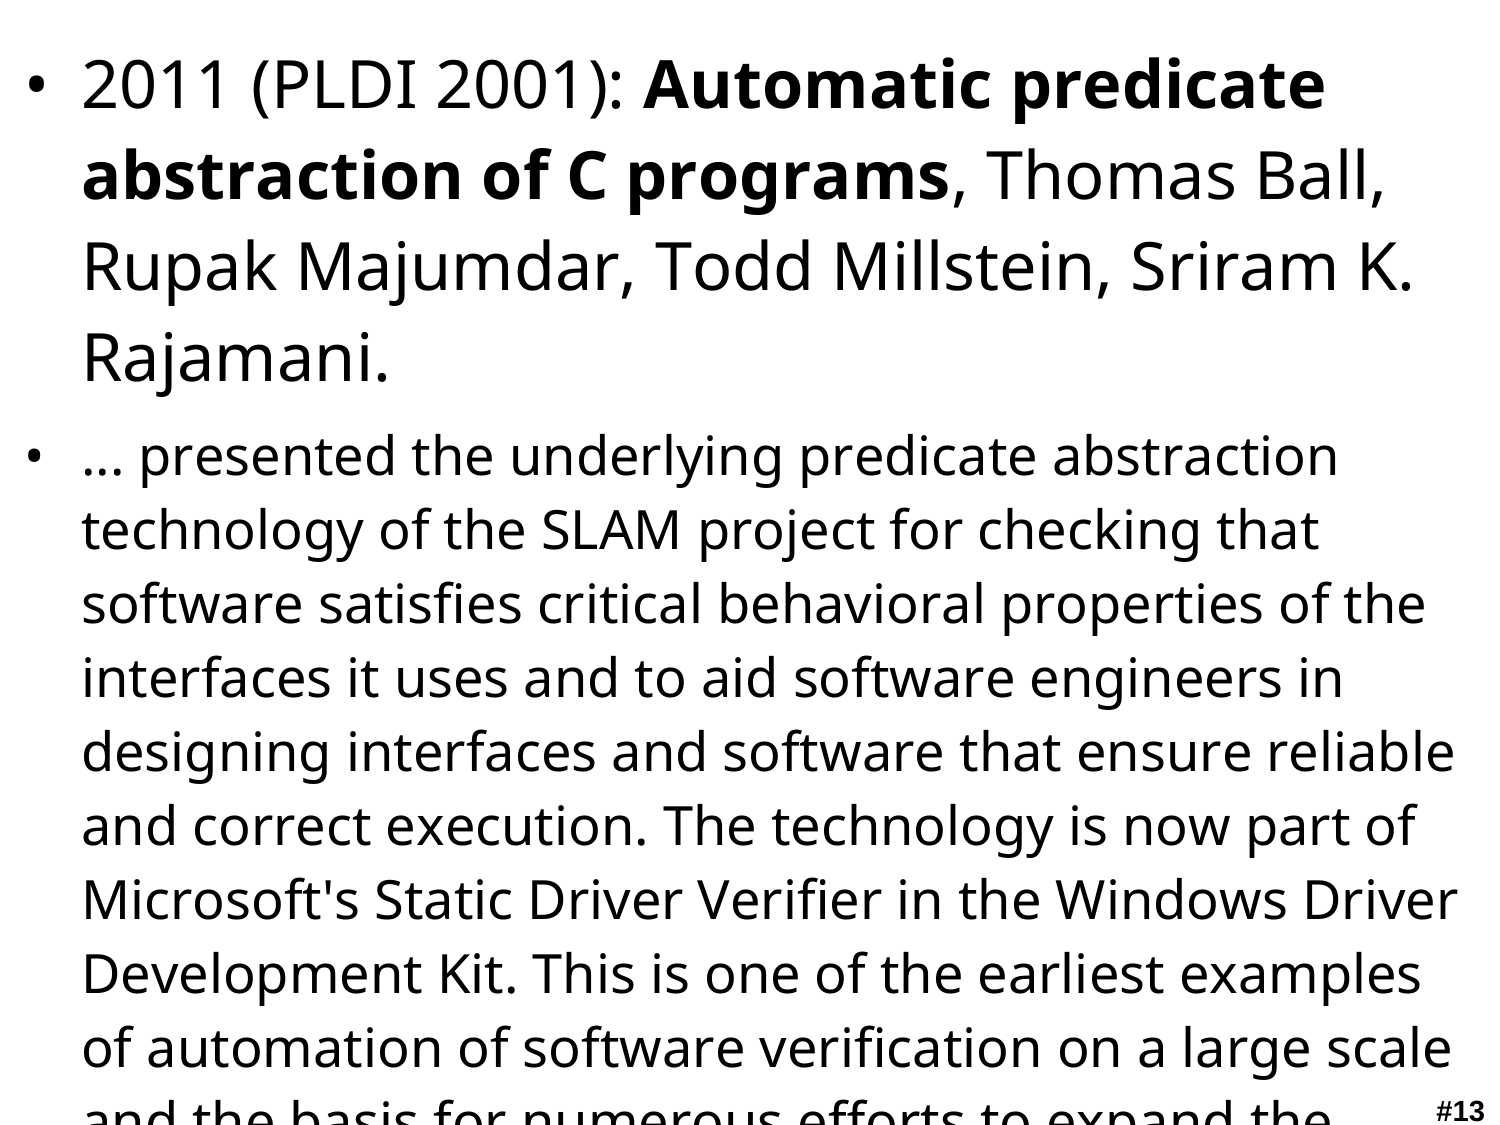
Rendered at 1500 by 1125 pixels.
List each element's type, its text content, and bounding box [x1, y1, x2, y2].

list 2011 (PLDI 2001): Automatic predicate abstraction of C programs, Thomas Ball, Rupak Majumdar, Todd Millstein, Sriram K. Rajamani. ... presented the underlying predicate abstraction technology of the SLAM project for checking that software satisfies critical behavioral properties of the interfaces it uses and to aid software engineers in designing interfaces and software that ensure reliable and correct execution. The technology is now part of Microsoft's Static Driver Verifier in the Windows Driver Development Kit. This is one of the earliest examples of automation of software verification on a large scale and the basis for numerous efforts to expand the domains that can be verified. [24, 37, 1476, 1101]
